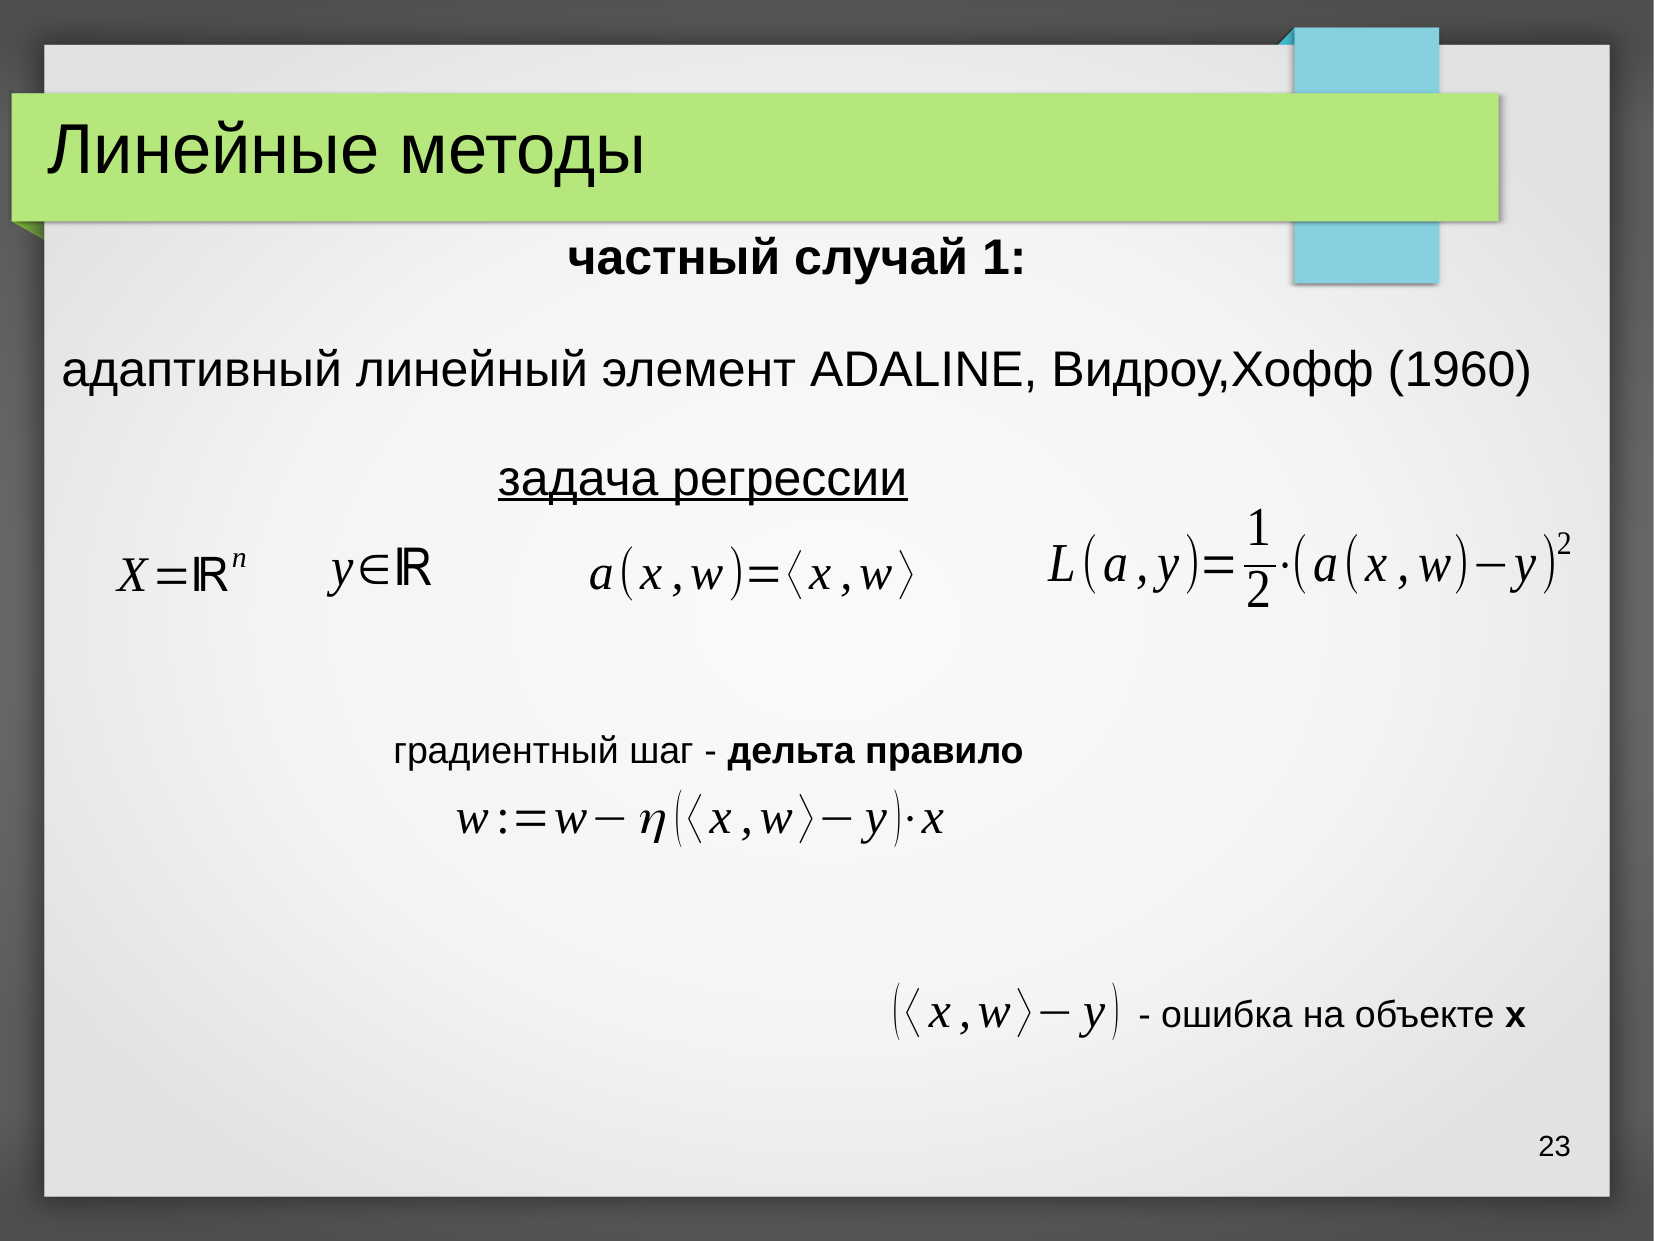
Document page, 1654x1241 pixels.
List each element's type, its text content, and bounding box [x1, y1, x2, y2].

chart [321, 547, 441, 603]
title Линейные методы [47, 109, 1501, 189]
chart [885, 980, 1127, 1045]
text_box задача регрессии [484, 448, 922, 508]
text_box градиентный шаг - дельта правило [354, 720, 1063, 780]
picture [0, 0, 1654, 1241]
text_box - ошибка на объекте x [1138, 990, 1552, 1040]
chart [448, 786, 953, 851]
chart [106, 539, 254, 603]
chart [582, 543, 922, 604]
chart [1039, 507, 1579, 626]
text_box частный случай 1: адаптивный линейный элемент ADALINE, Видроу,Хофф (1960) [47, 237, 1548, 389]
